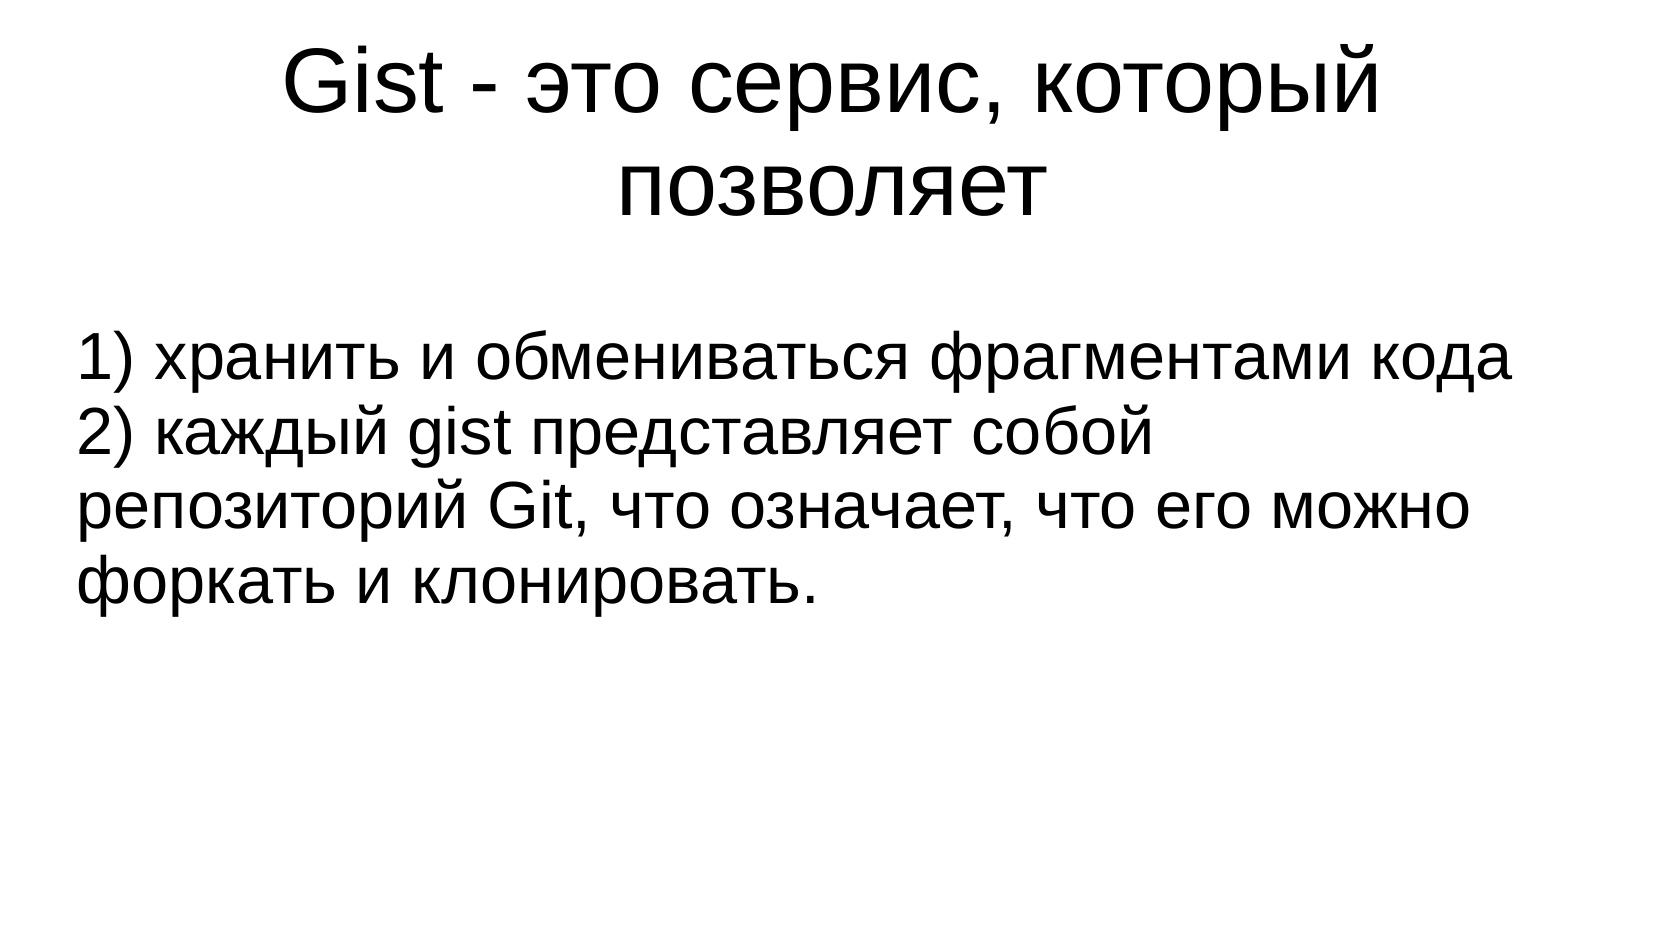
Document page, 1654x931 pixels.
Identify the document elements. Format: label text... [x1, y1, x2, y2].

subtitle 1) хранить и обмениваться фрагментами кода 2) каждый gist представляет собой репозиторий Git, что означает, что его можно форкать и клонировать. [76, 198, 1565, 739]
title Gist - это сервис, который позволяет [88, 29, 1577, 235]
